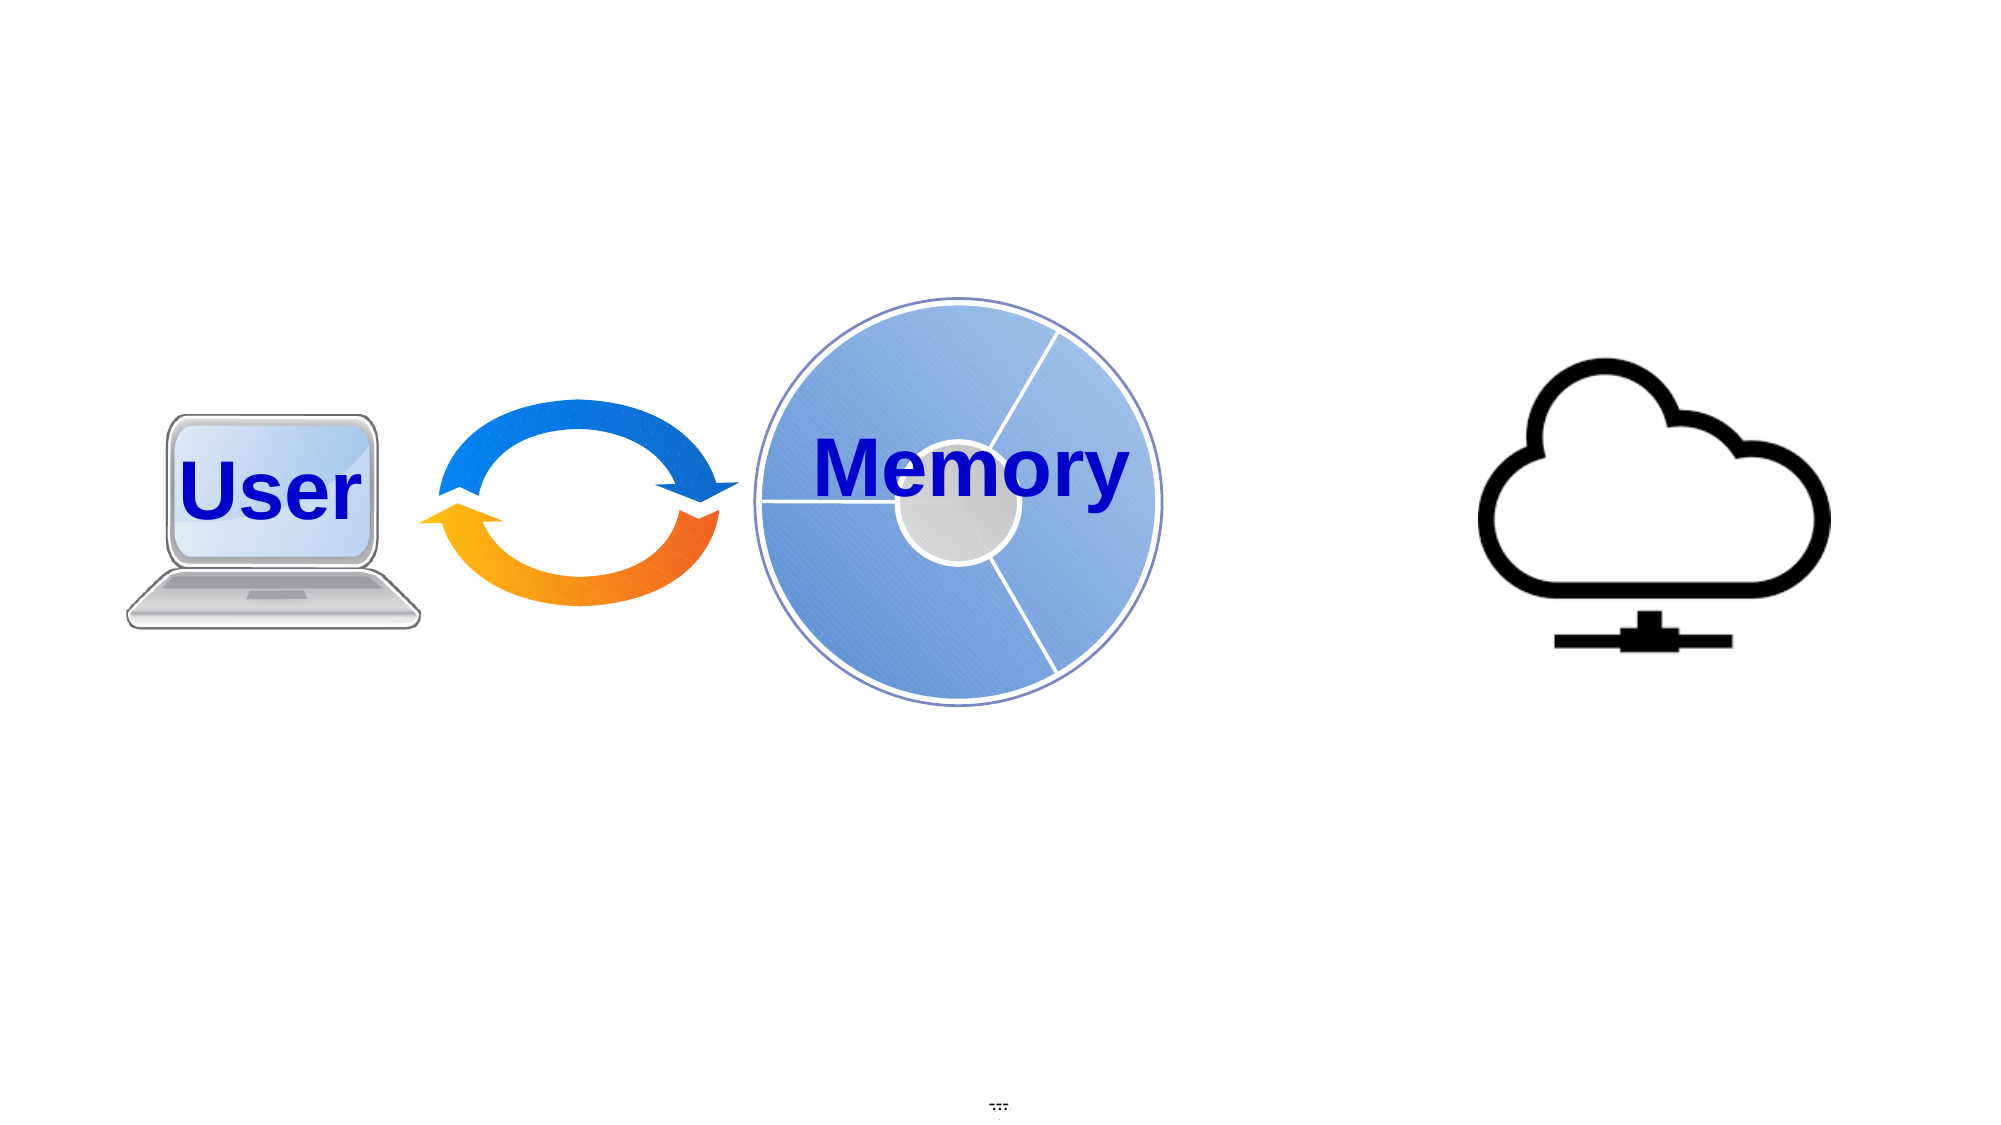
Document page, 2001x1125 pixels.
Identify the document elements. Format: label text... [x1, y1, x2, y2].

text_box Memory [797, 414, 1166, 616]
picture [113, 280, 1181, 725]
text_box User [163, 437, 389, 579]
picture [1478, 329, 1831, 682]
